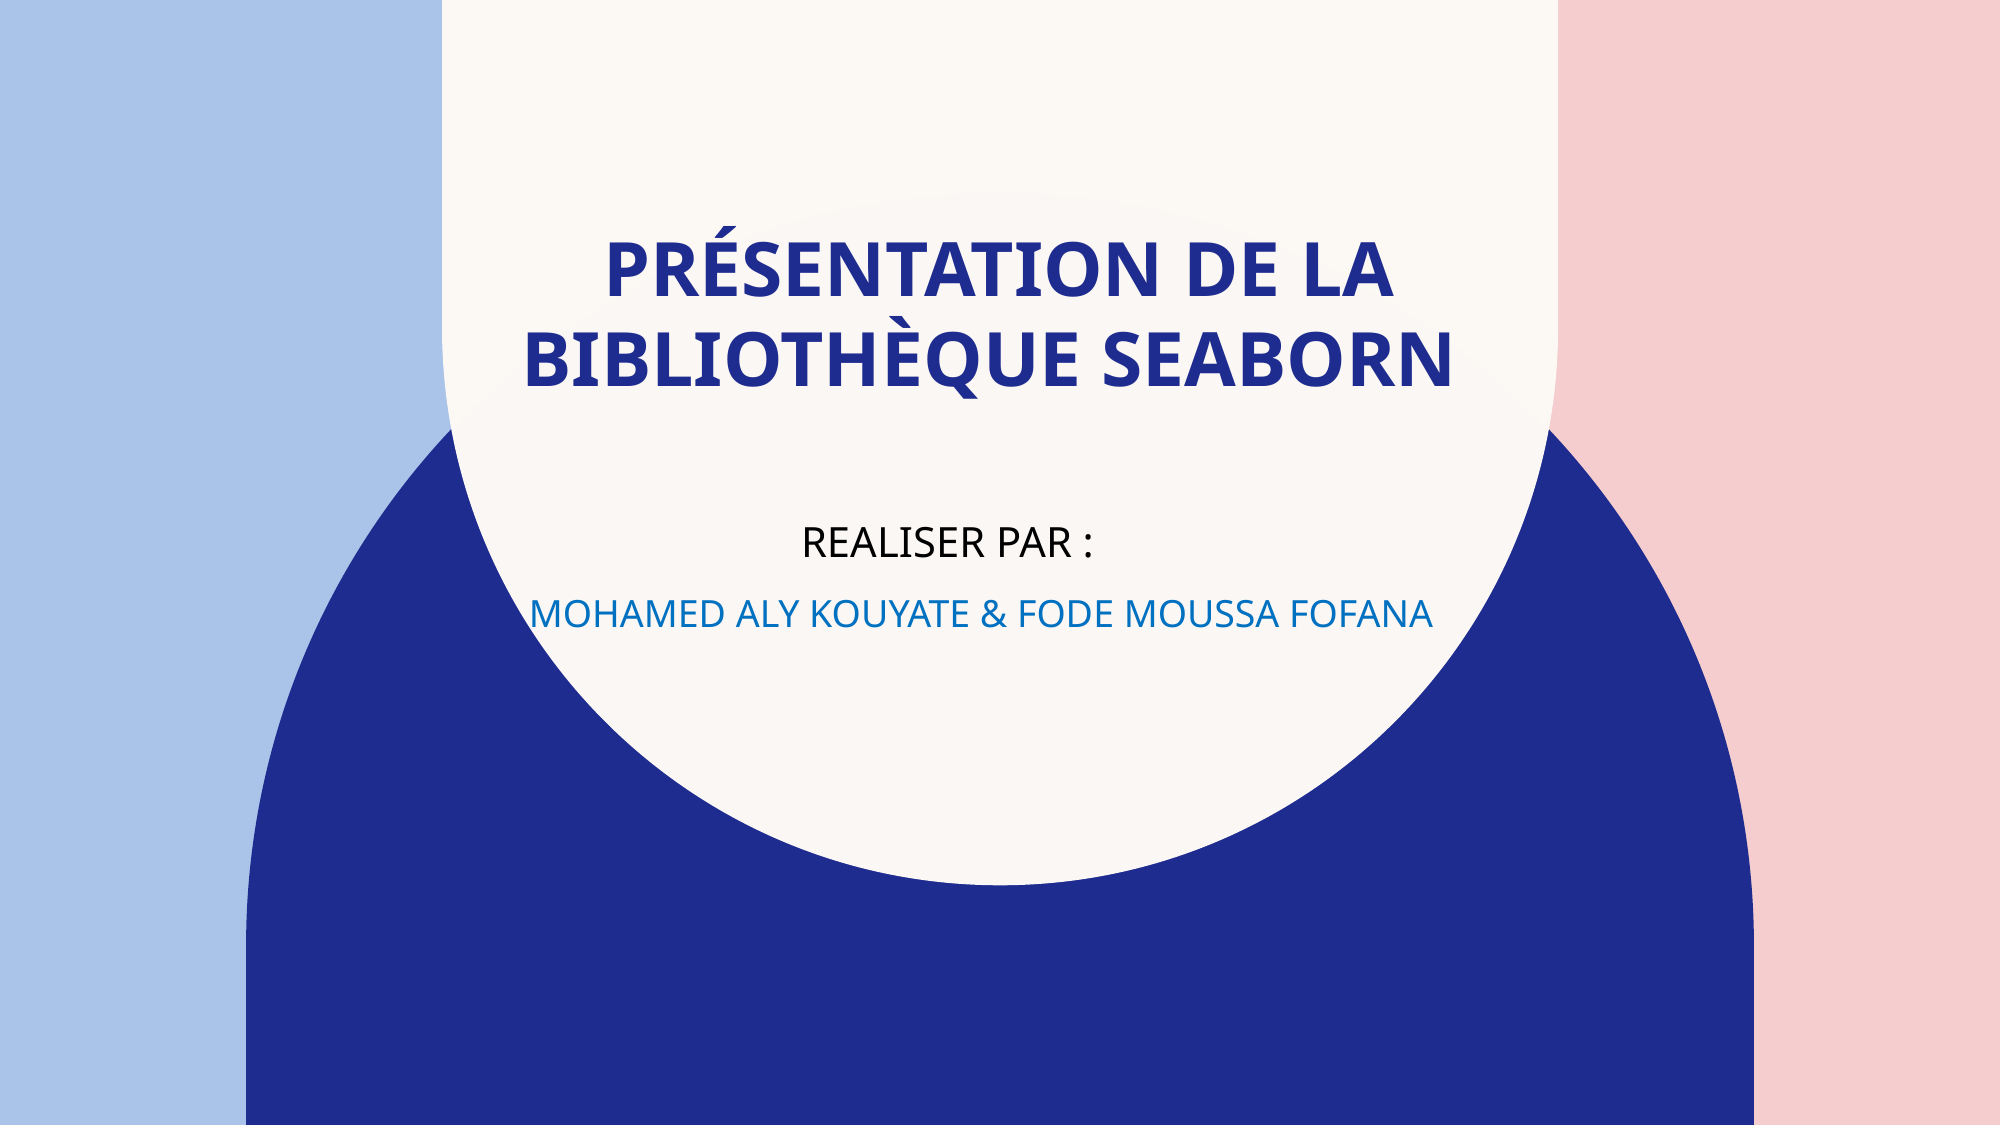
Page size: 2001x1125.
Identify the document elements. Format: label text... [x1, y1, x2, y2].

text_box MOHAMED ALY KOUYATE & FODE MOUSSA FOFANA [513, 537, 1730, 644]
title Présentation DE la bibliothèque Seaborn [439, 1, 1559, 621]
text_box REALISER PAR : [775, 507, 1433, 574]
